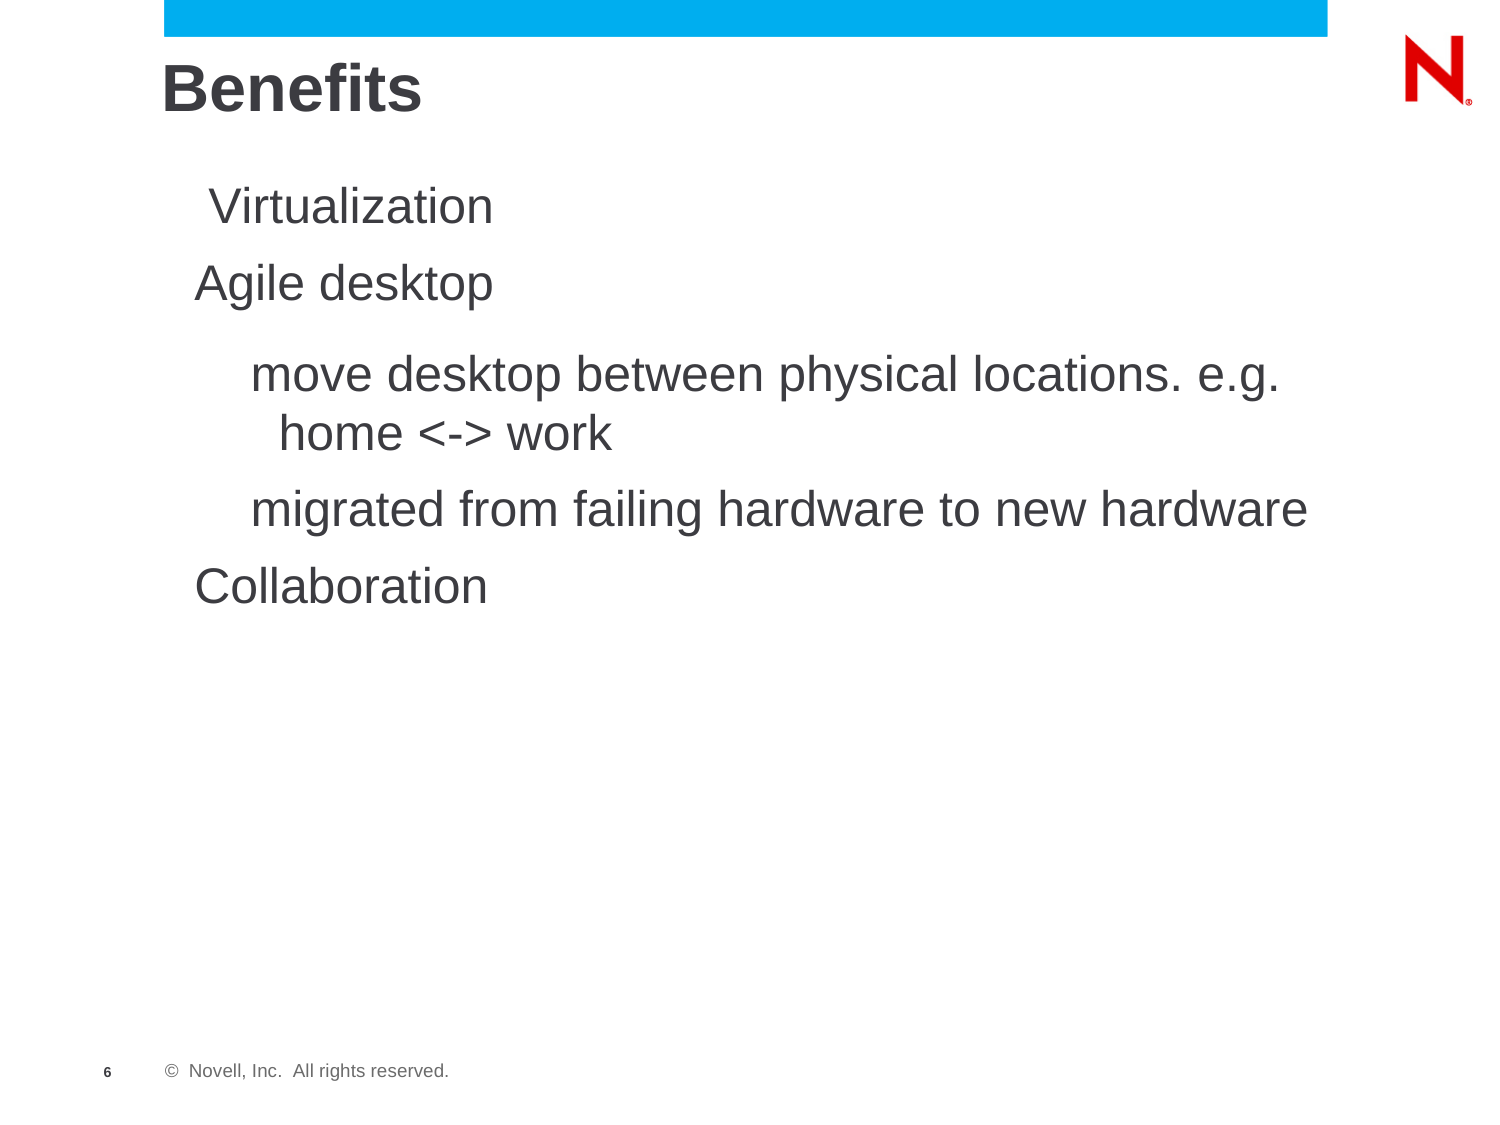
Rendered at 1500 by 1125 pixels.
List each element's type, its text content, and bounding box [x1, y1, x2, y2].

picture [1403, 32, 1473, 107]
title Benefits [161, 24, 1383, 156]
list Virtualization Agile desktop move desktop between physical locations. e.g. home <-> work migrated from failing hardware to new hardware Collaboration [194, 172, 1360, 1013]
